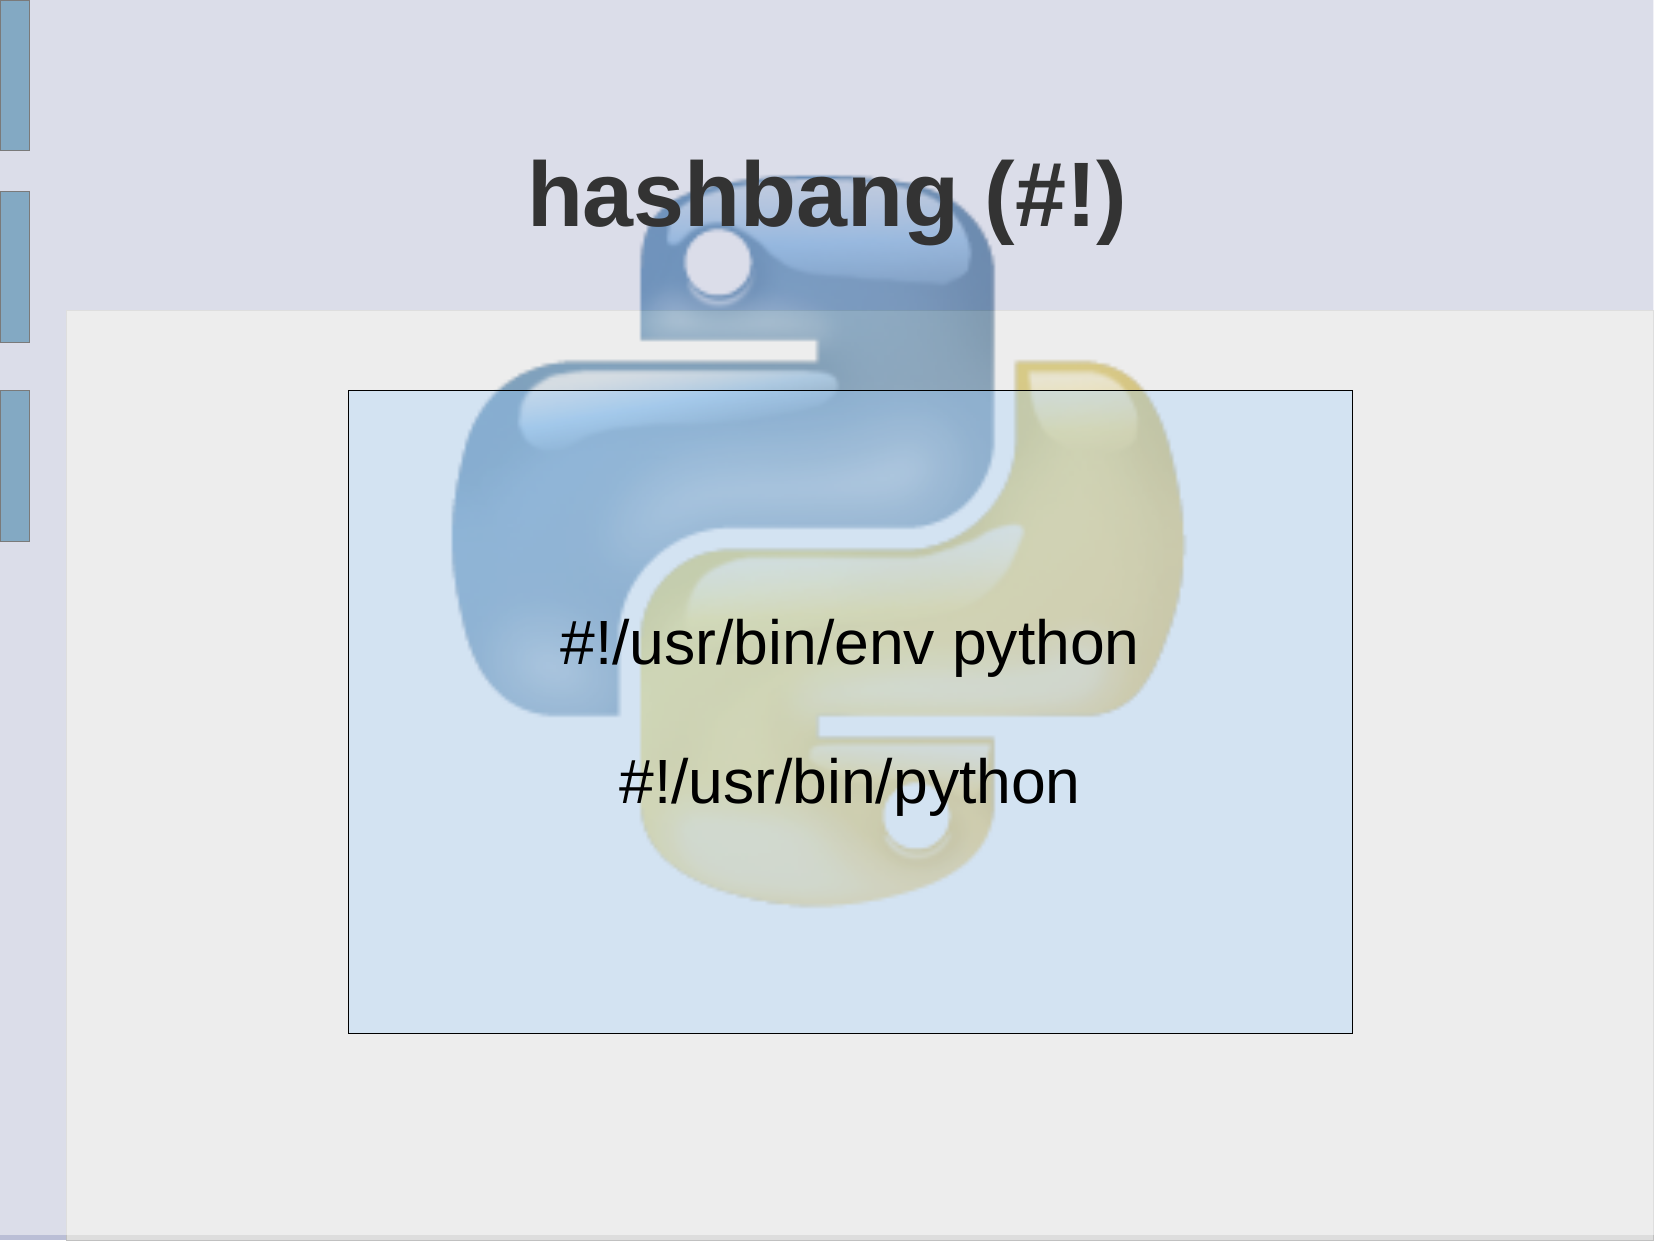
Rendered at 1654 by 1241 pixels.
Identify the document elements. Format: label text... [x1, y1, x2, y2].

text_box #!/usr/bin/env python #!/usr/bin/python [348, 390, 1353, 1034]
picture [0, 0, 1654, 1235]
title hashbang (#!) [121, 91, 1534, 299]
